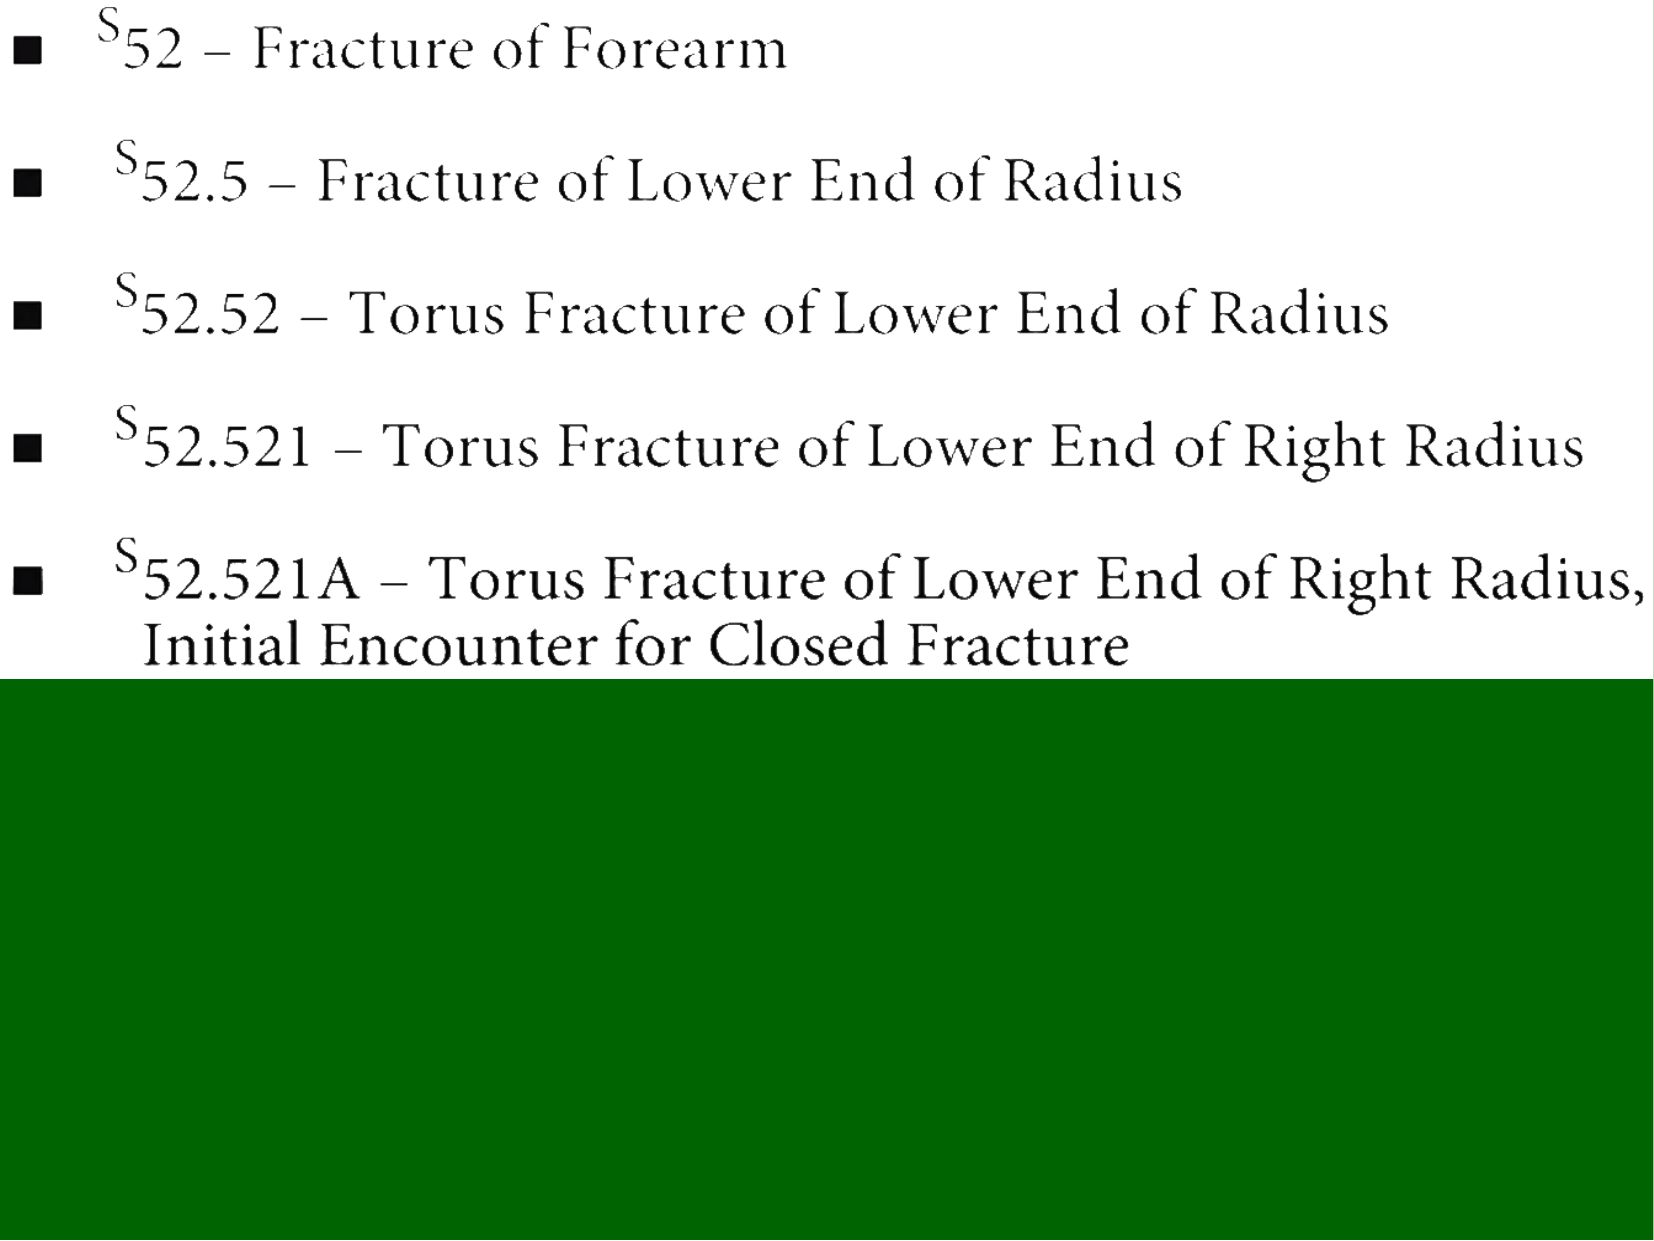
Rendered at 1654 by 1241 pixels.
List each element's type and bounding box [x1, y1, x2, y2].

picture [0, 0, 1654, 680]
